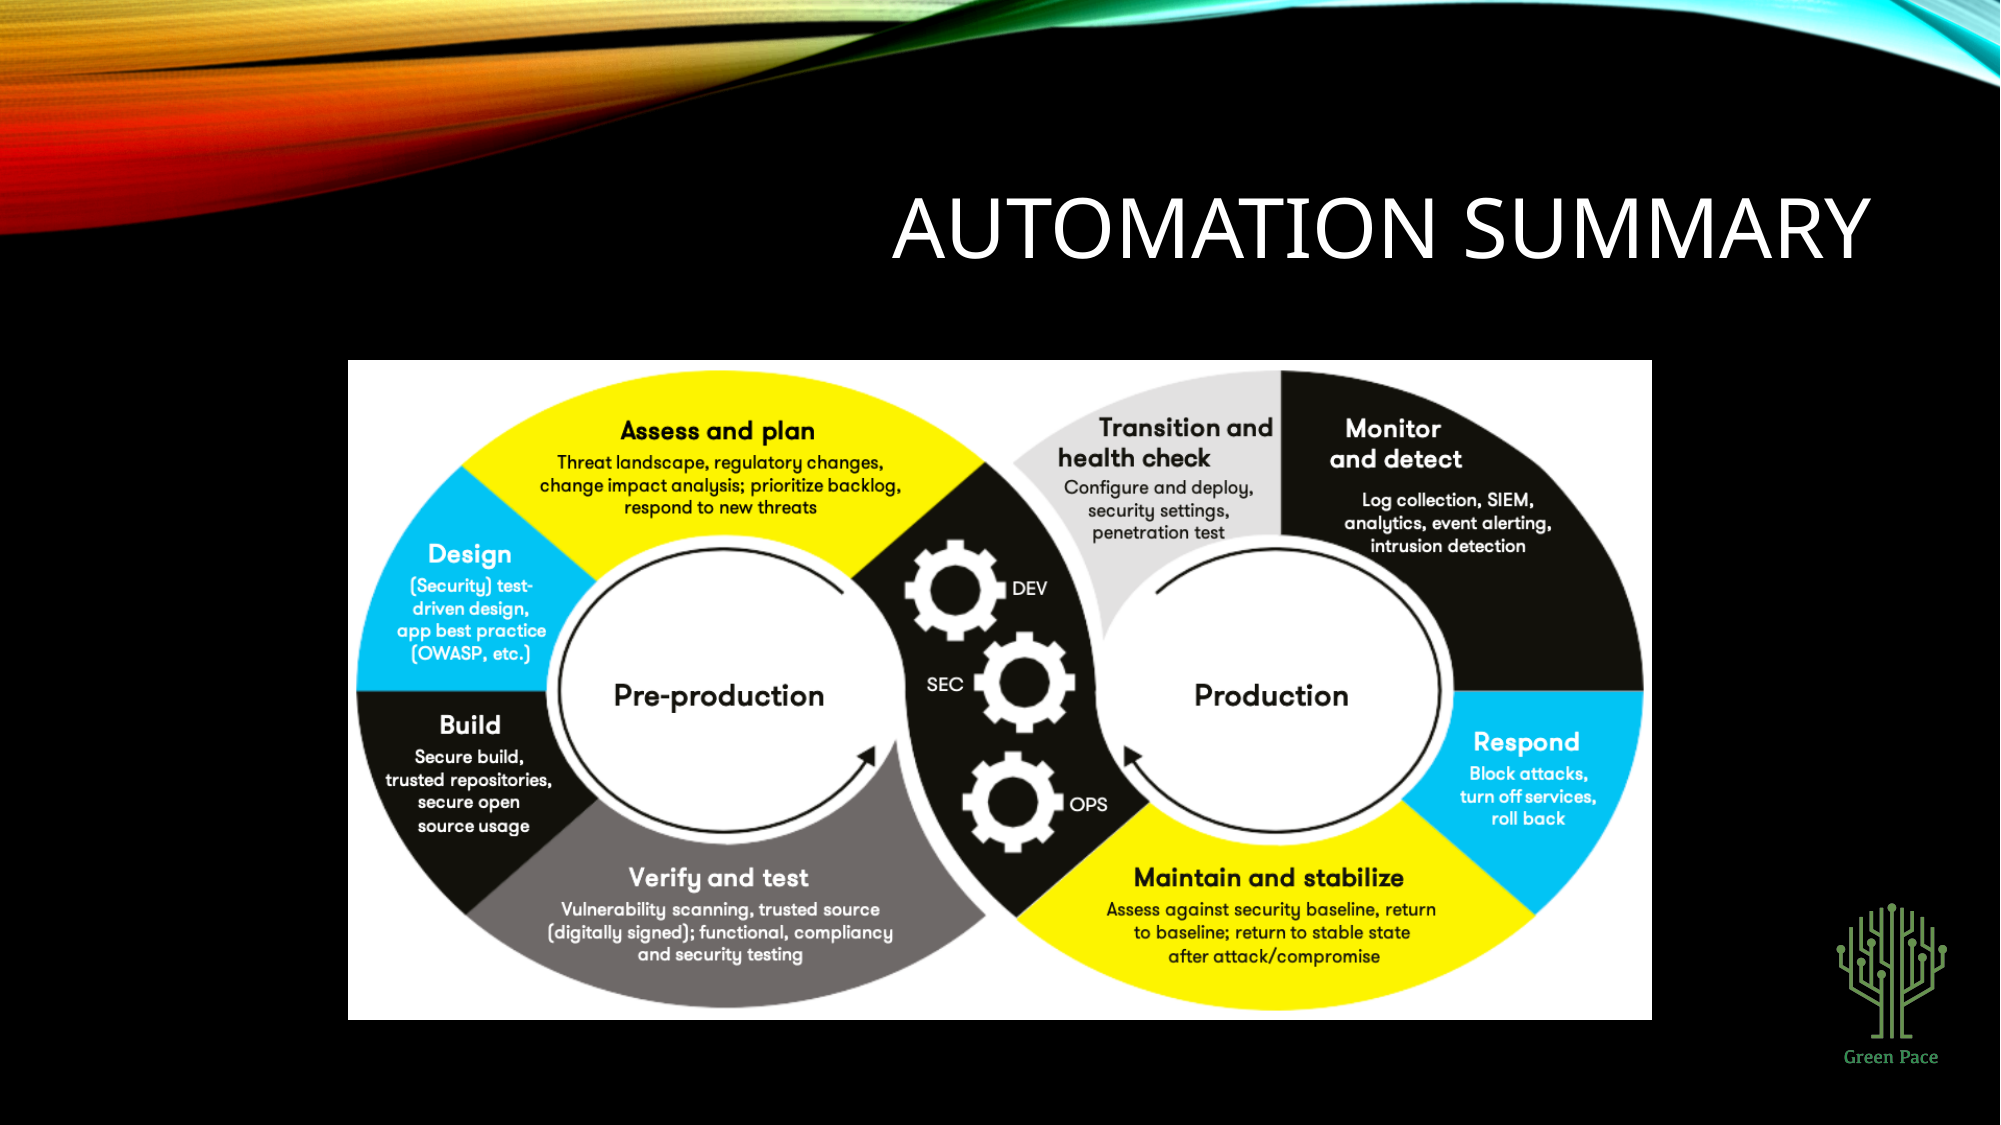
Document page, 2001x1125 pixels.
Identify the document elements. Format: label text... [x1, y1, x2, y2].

picture [1818, 892, 1964, 1081]
picture [0, 0, 2000, 237]
picture [348, 360, 1652, 1020]
title AUTOMATION SUMMARY [474, 125, 1888, 338]
